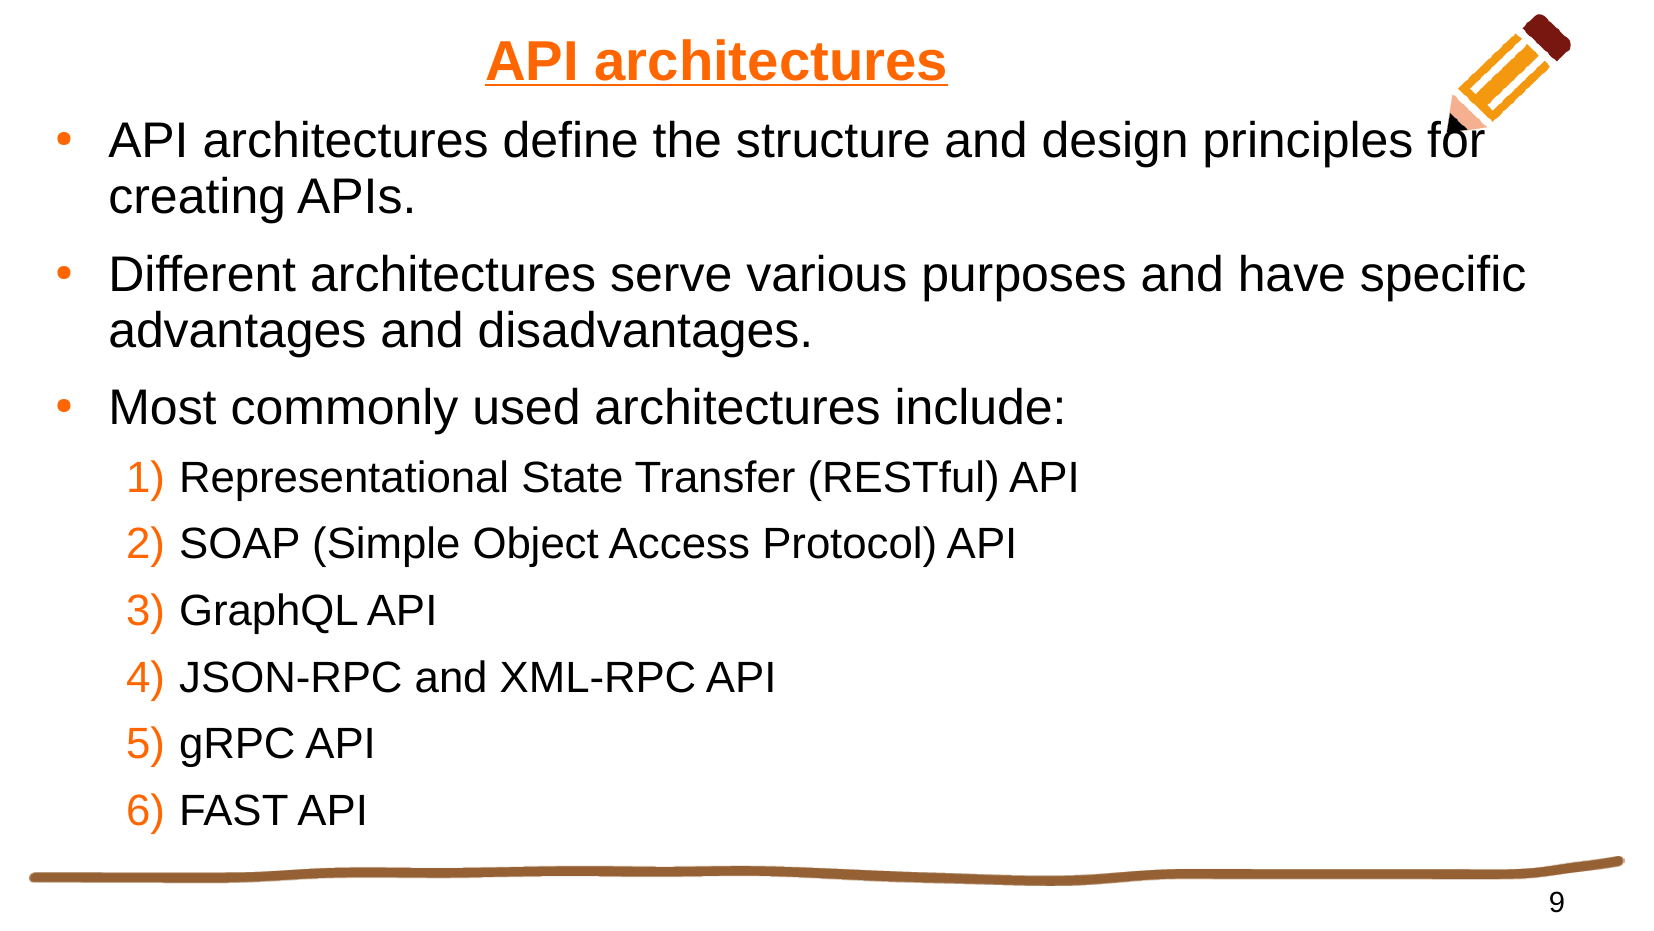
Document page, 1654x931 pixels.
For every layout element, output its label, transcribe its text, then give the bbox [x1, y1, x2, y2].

picture [1446, 14, 1571, 112]
title API architectures [37, 9, 1396, 112]
picture [29, 856, 1625, 886]
list API architectures define the structure and design principles for creating APIs. Different architectures serve various purposes and have specific advantages and disadvantages. Most commonly used architectures include: Representational State Transfer (RESTful) API SOAP (Simple Object Access Protocol) API GraphQL API JSON-RPC and XML-RPC API gRPC API FAST API [37, 112, 1613, 857]
